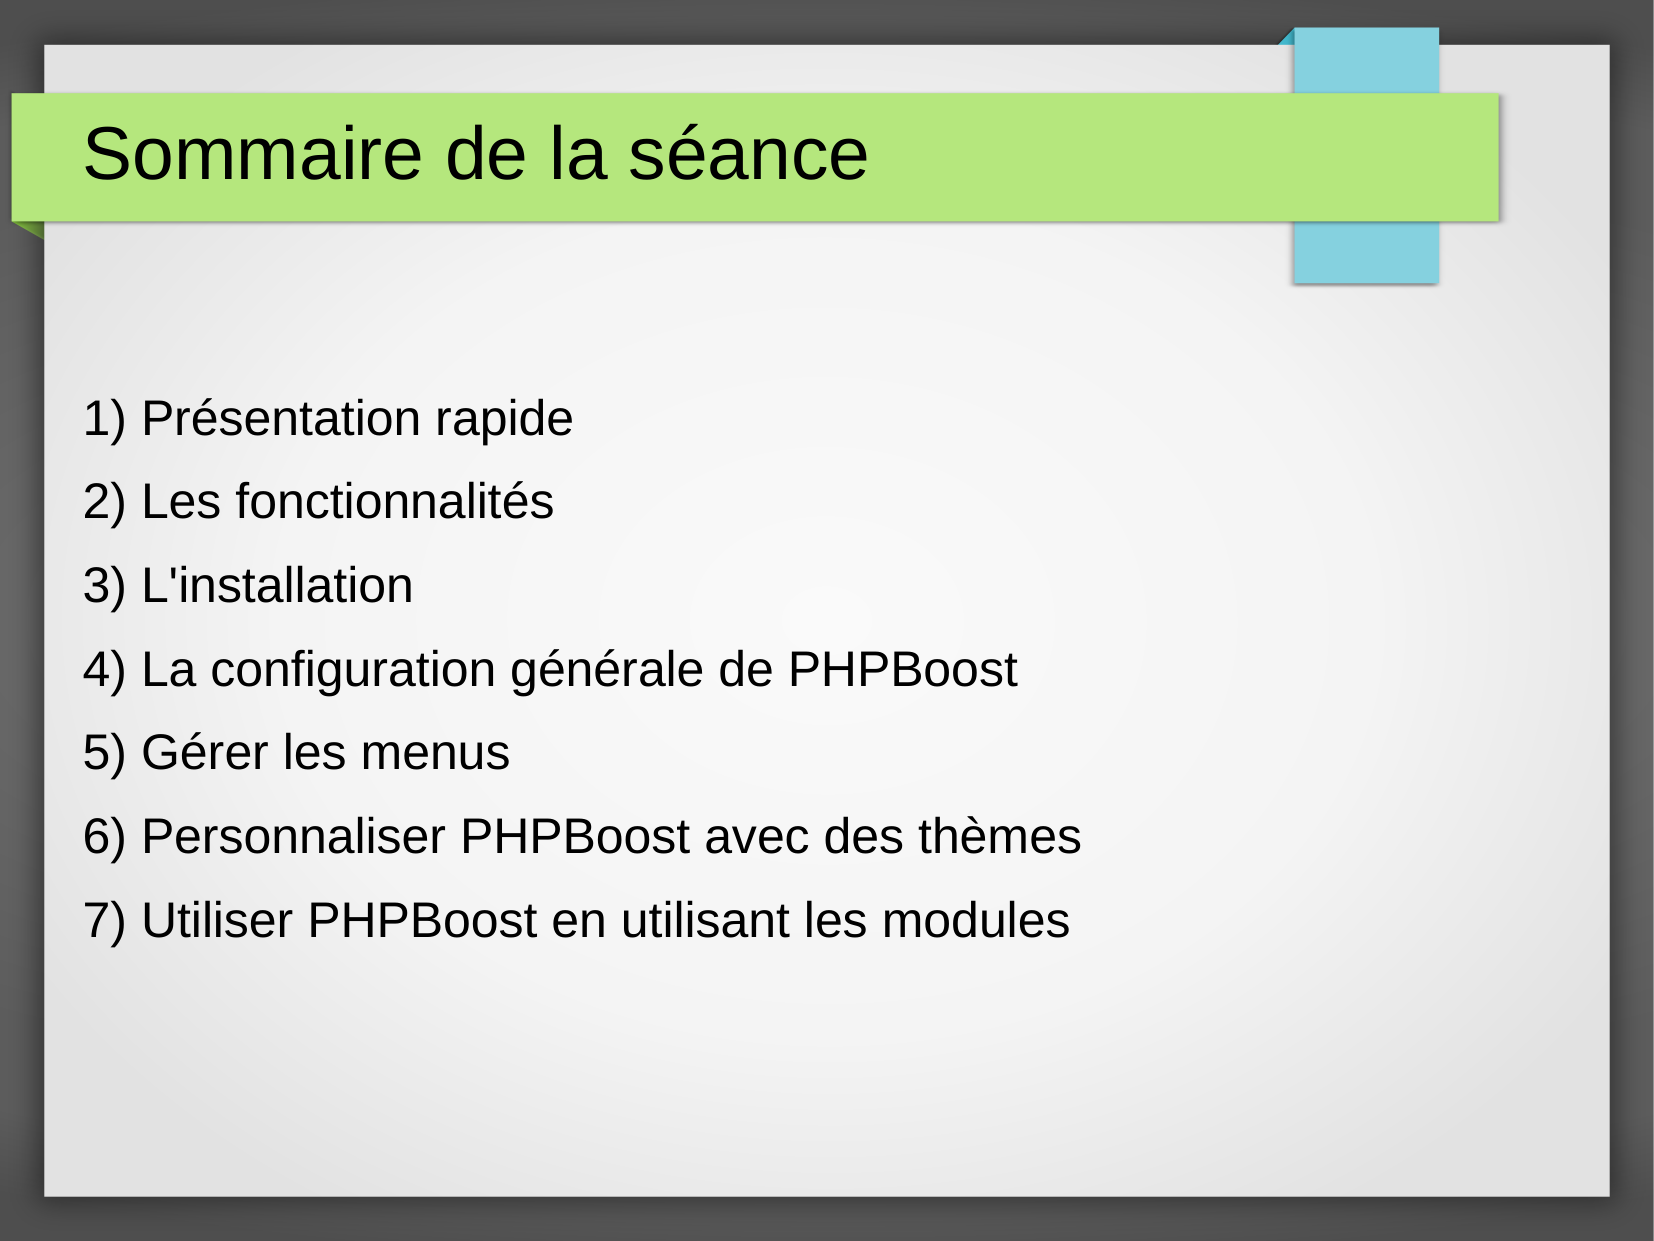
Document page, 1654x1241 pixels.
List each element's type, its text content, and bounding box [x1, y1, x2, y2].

picture [0, 0, 1654, 1241]
subtitle Présentation rapide Les fonctionnalités L'installation La configuration générale de PHPBoost Gérer les menus Personnaliser PHPBoost avec des thèmes Utiliser PHPBoost en utilisant les modules [82, 295, 1571, 1015]
title Sommaire de la séance [82, 94, 1264, 213]
